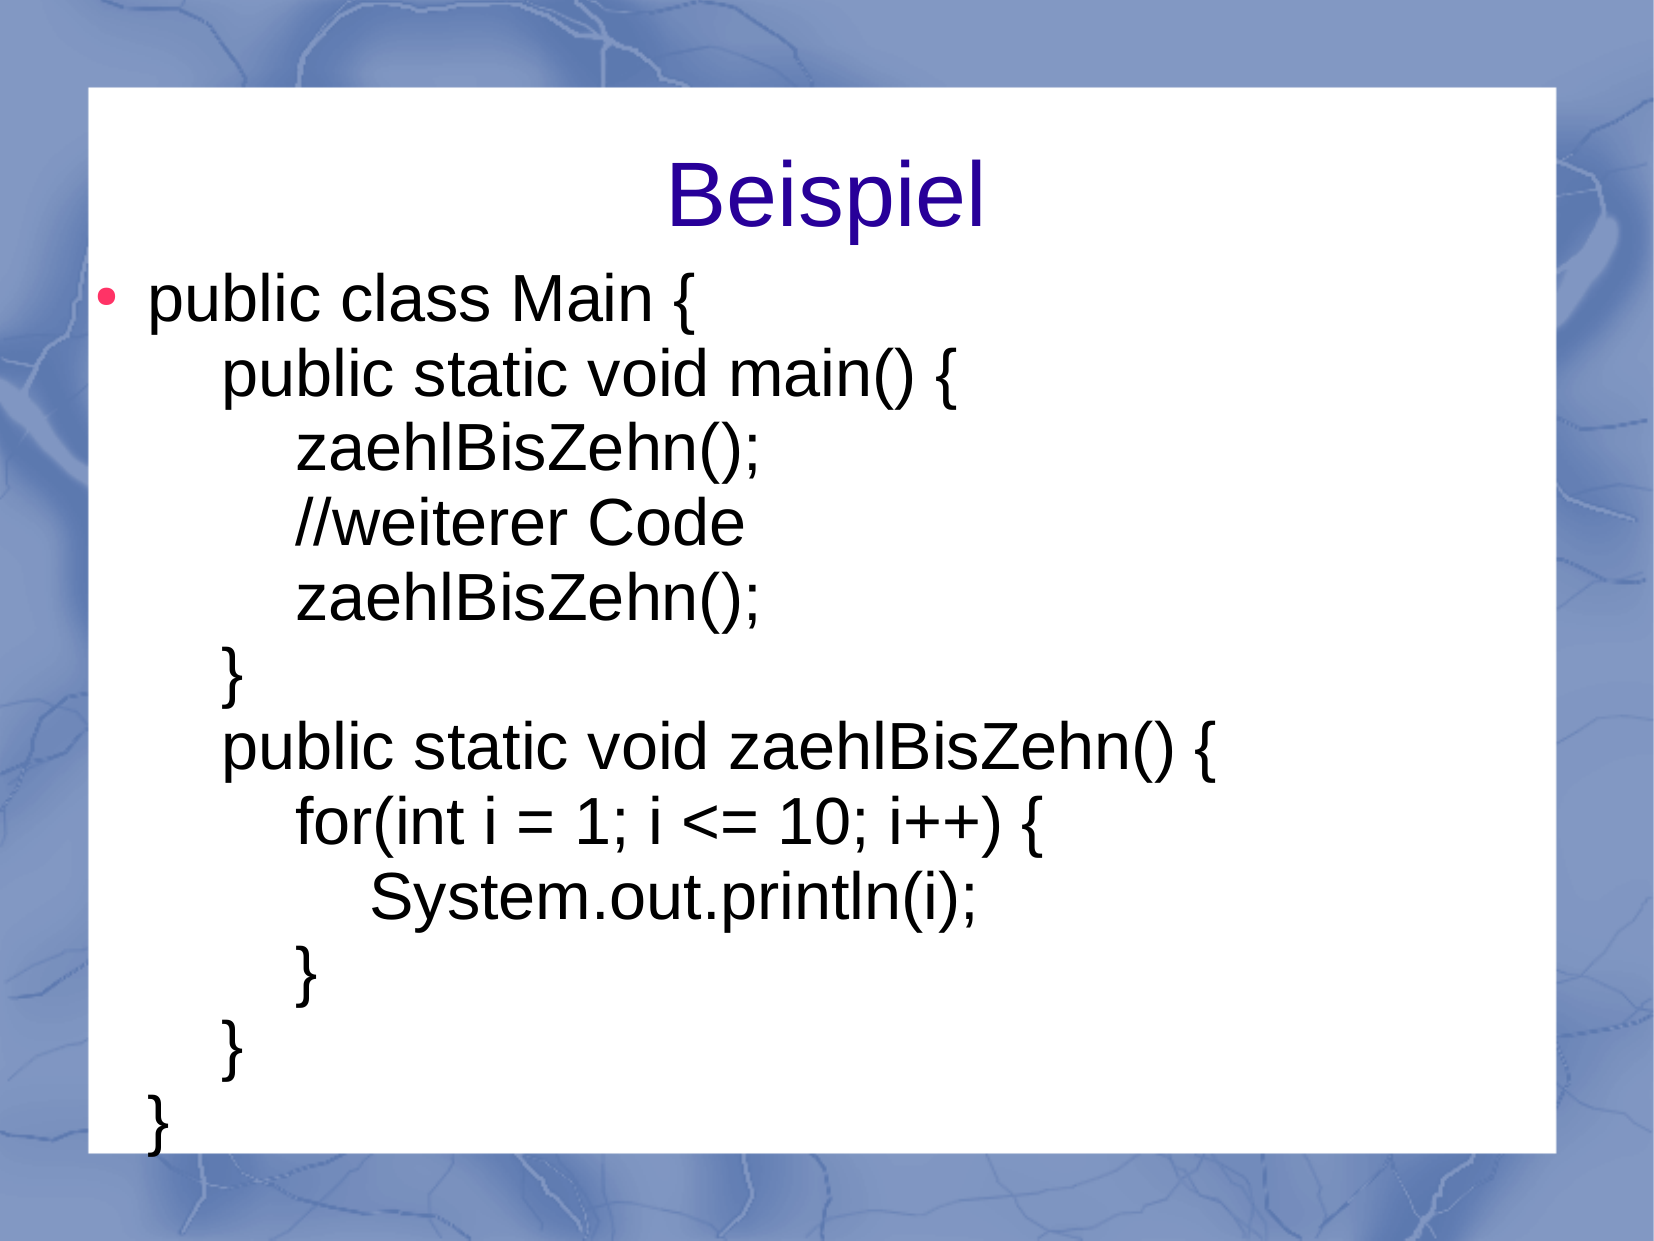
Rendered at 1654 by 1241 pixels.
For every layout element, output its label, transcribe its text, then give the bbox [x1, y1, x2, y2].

picture [0, 0, 1654, 1241]
title Beispiel [118, 90, 1536, 260]
list public class Main { public static void main() { zaehlBisZehn(); //weiterer Code zaehlBisZehn(); } public static void zaehlBisZehn() { for(int i = 1; i <= 10; i++) { System.out.println(i); } } } [76, 260, 1565, 1158]
